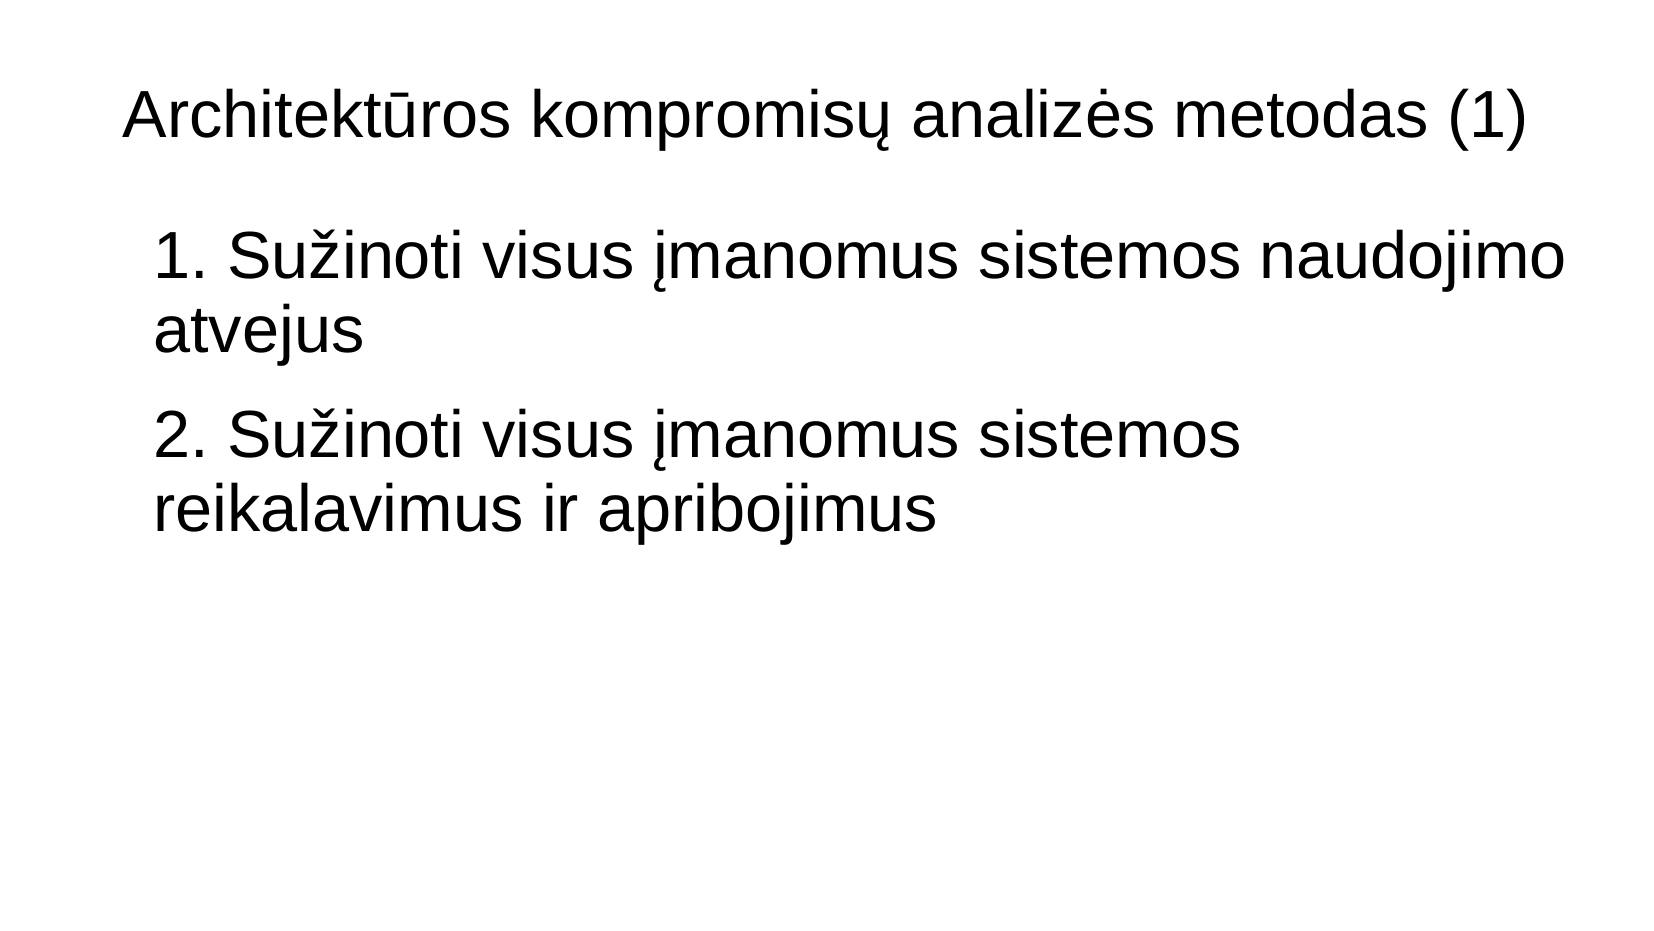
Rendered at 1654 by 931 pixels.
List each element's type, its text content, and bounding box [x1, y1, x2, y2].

list 1. Sužinoti visus įmanomus sistemos naudojimo atvejus 2. Sužinoti visus įmanomus sistemos reikalavimus ir apribojimus [82, 217, 1571, 758]
title Architektūros kompromisų analizės metodas (1) [82, 37, 1571, 193]
